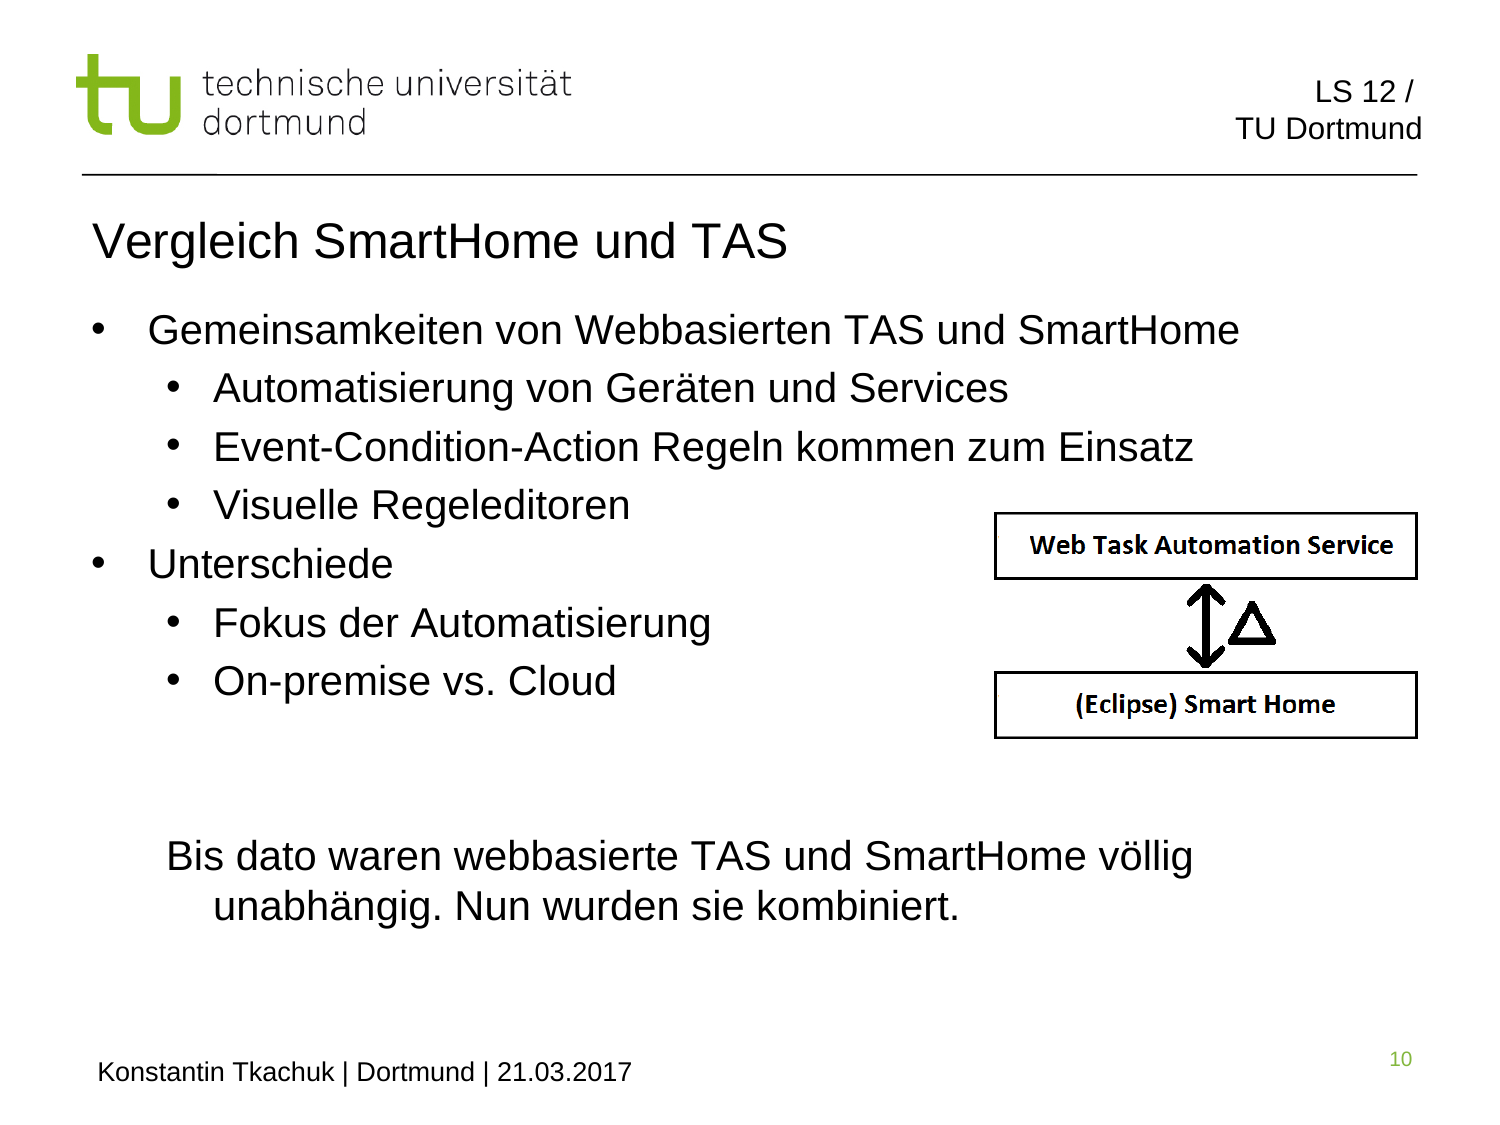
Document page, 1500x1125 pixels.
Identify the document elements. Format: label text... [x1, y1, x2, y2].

list Gemeinsamkeiten von Webbasierten TAS und SmartHome Automatisierung von Geräten und Services Event-Condition-Action Regeln kommen zum Einsatz Visuelle Regeleditoren Unterschiede Fokus der Automatisierung On-premise vs. Cloud Bis dato waren webbasierte TAS und SmartHome völlig unabhängig. Nun wurden sie kombiniert. [76, 295, 1410, 956]
picture [76, 54, 573, 145]
title Vergleich SmartHome und TAS [77, 183, 1411, 295]
text_box Konstantin Tkachuk | Dortmund | 21.03.2017 [82, 1046, 733, 1083]
picture [986, 502, 1426, 749]
